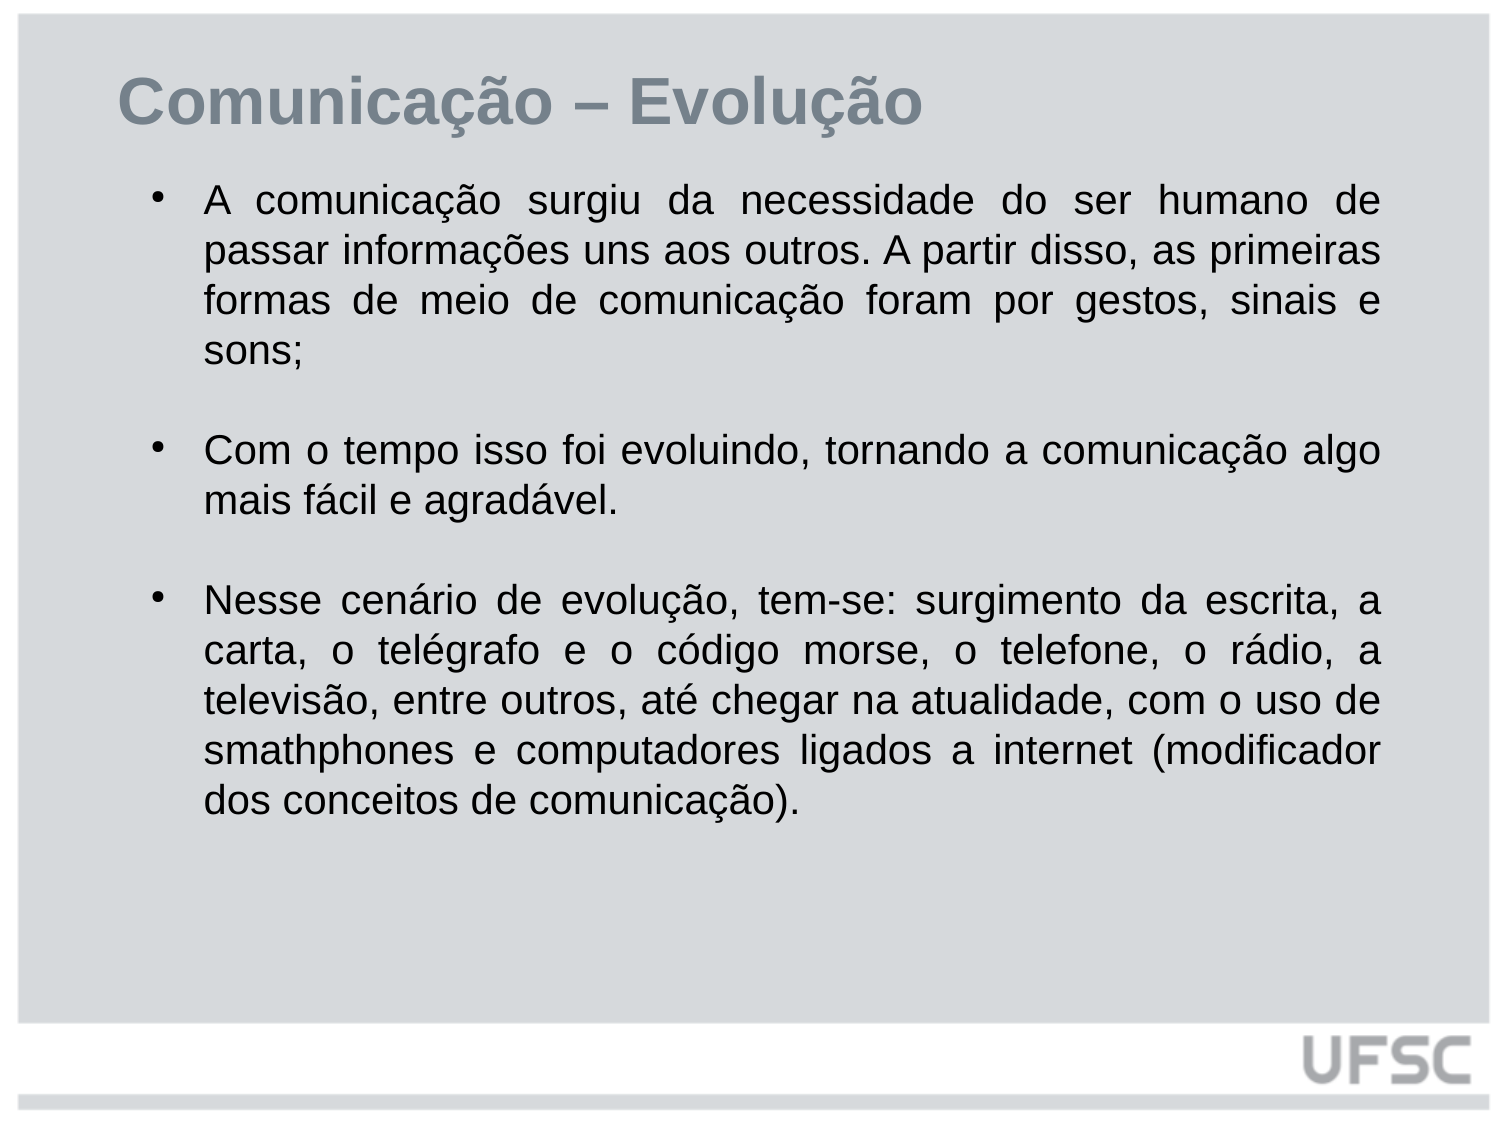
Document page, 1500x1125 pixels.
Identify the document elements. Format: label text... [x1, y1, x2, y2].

title Comunicação – Evolução [103, 59, 1397, 178]
list A comunicação surgiu da necessidade do ser humano de passar informações uns aos outros. A partir disso, as primeiras formas de meio de comunicação foram por gestos, sinais e sons; Com o tempo isso foi evoluindo, tornando a comunicação algo mais fácil e agradável. Nesse cenário de evolução, tem-se: surgimento da escrita, a carta, o telégrafo e o código morse, o telefone, o rádio, a televisão, entre outros, até chegar na atualidade, com o uso de smathphones e computadores ligados a internet (modificador dos conceitos de comunicação). [118, 165, 1397, 857]
picture [0, 0, 1500, 1125]
